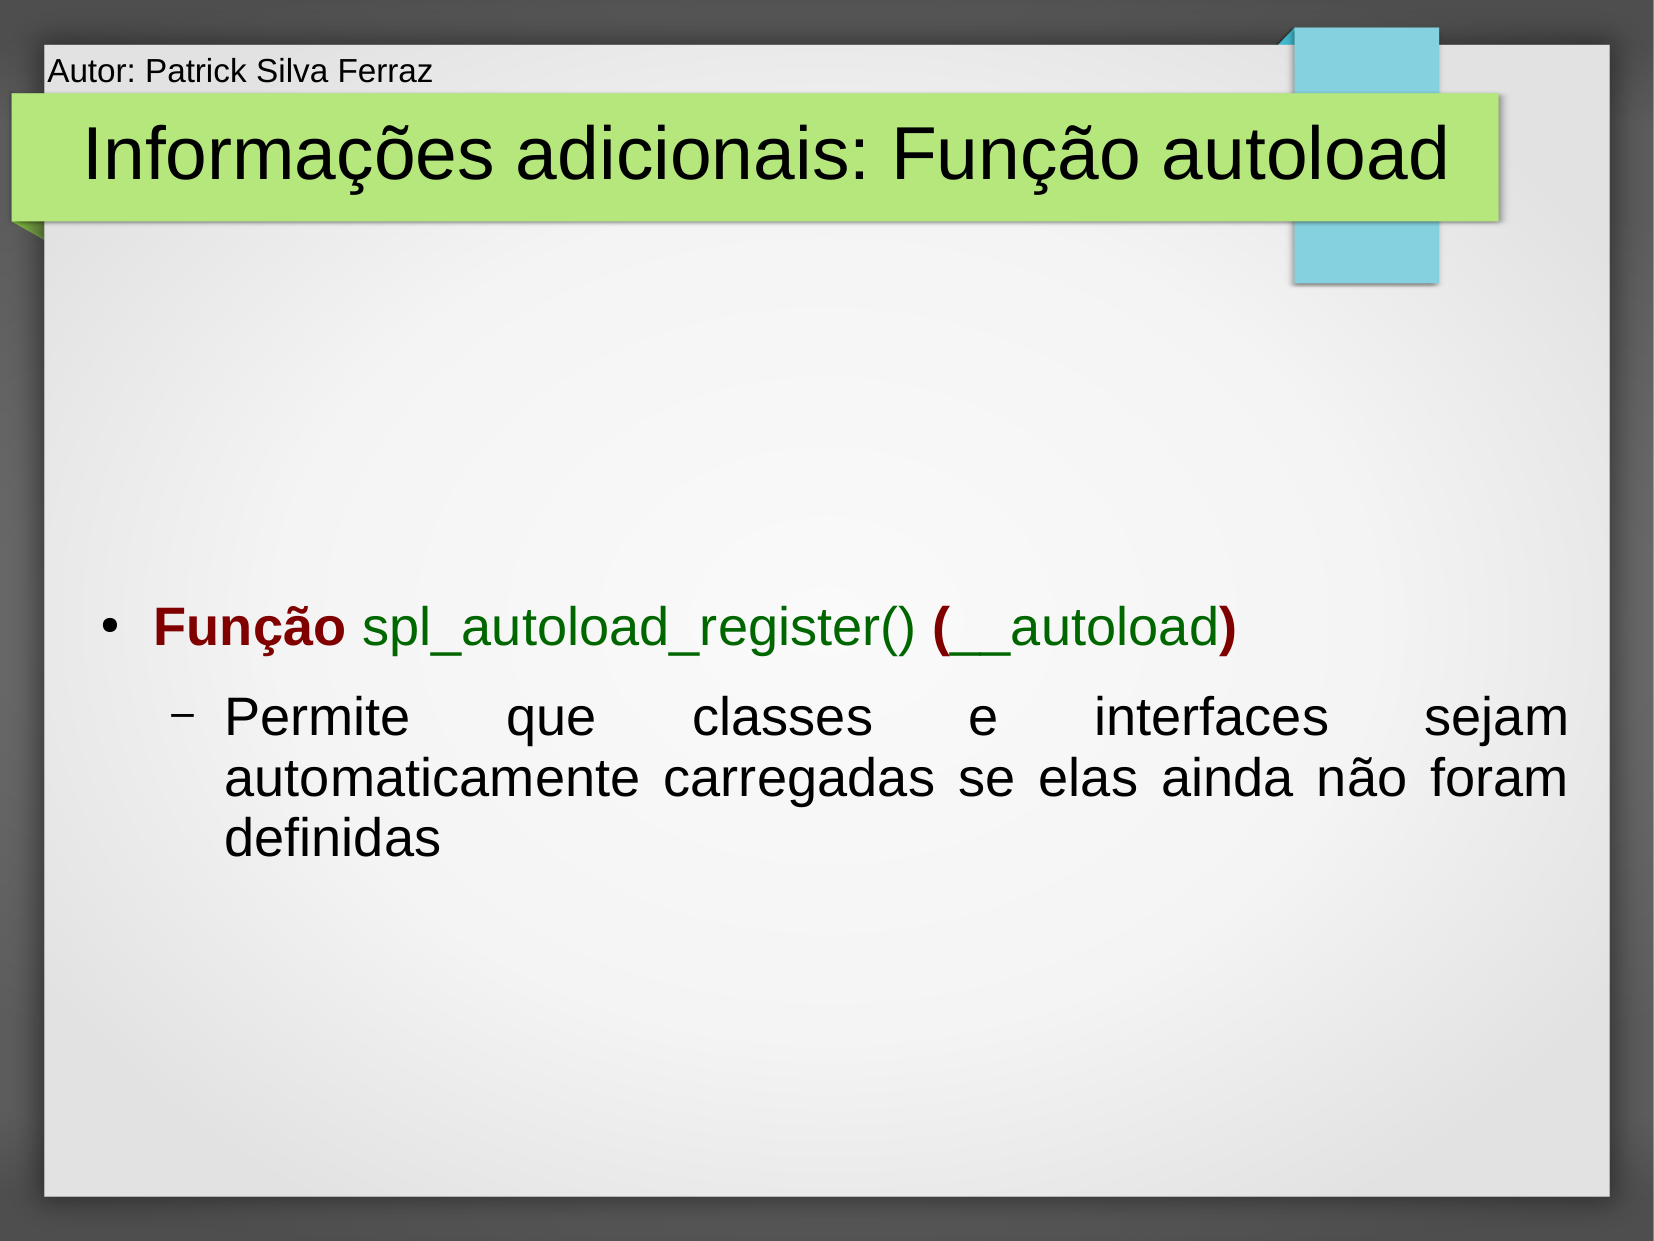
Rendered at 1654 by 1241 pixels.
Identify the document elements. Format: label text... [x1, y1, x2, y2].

list Função spl_autoload_register() (__autoload) Permite que classes e interfaces sejam automaticamente carregadas se elas ainda não foram definidas [82, 295, 1571, 1170]
title Informações adicionais: Função autoload [82, 69, 1489, 238]
picture [0, 0, 1654, 1241]
text_box Autor: Patrick Silva Ferraz [47, 47, 876, 95]
